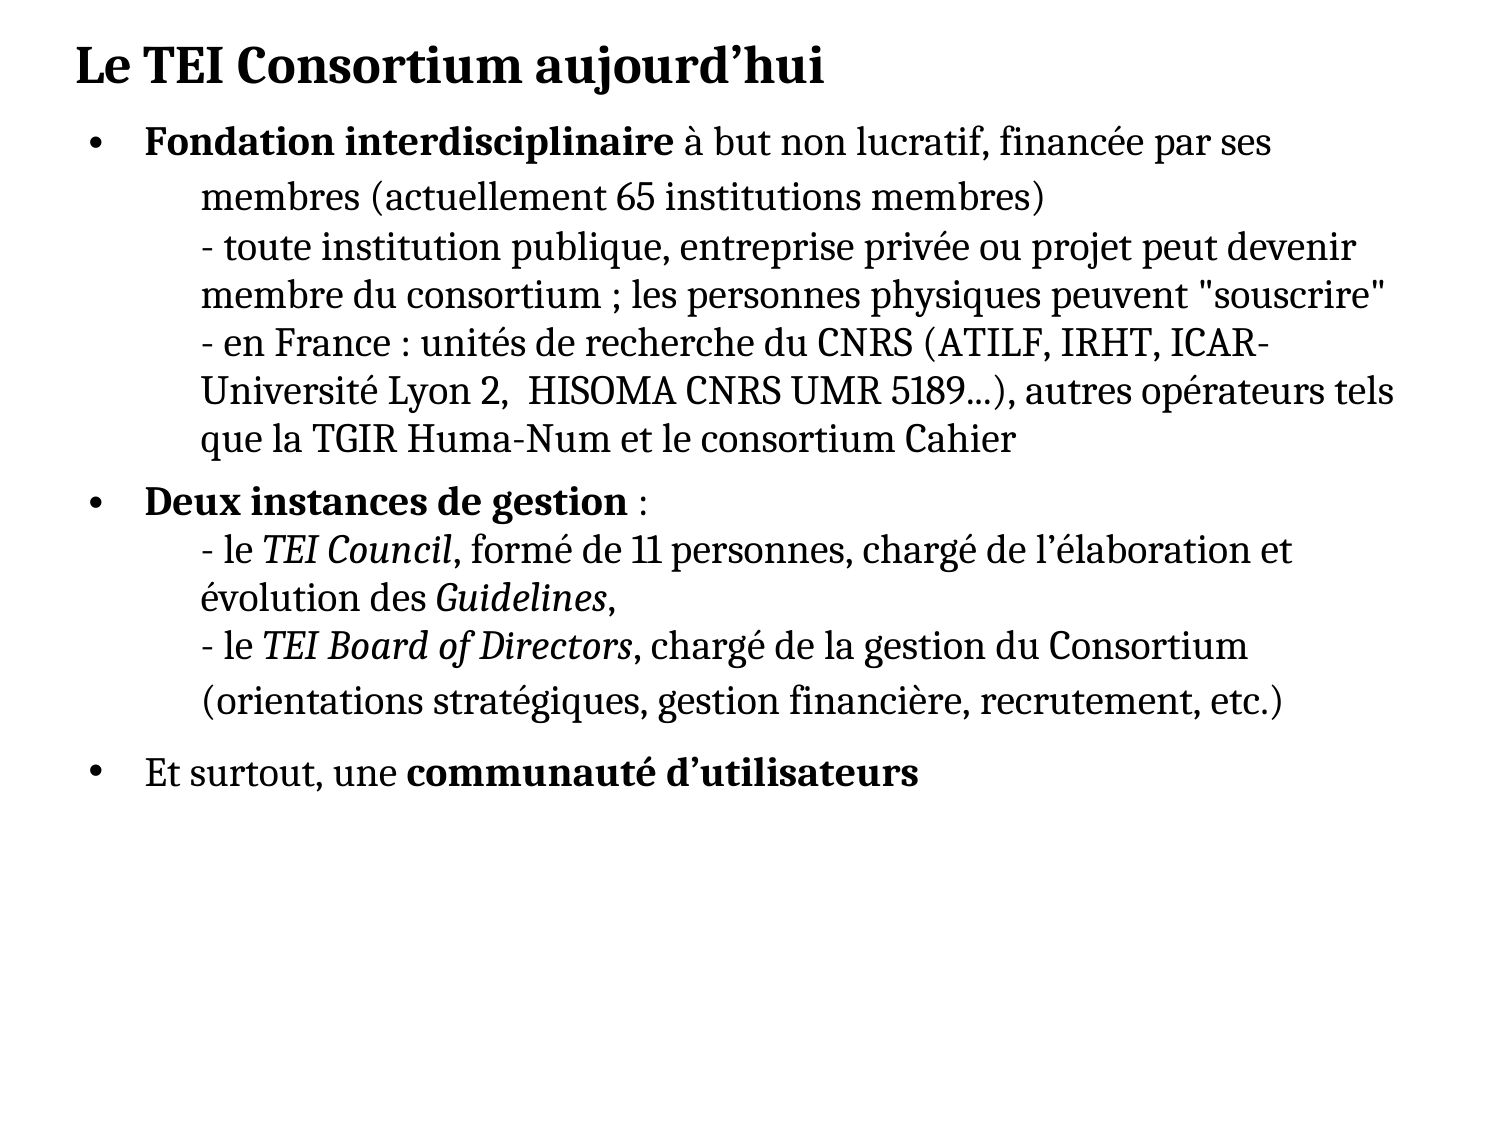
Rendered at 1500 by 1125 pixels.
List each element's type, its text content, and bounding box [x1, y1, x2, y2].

list Fondation interdisciplinaire à but non lucratif, financée par ses membres (actuellement 65 institutions membres)‏ - toute institution publique, entreprise privée ou projet peut devenir membre du consortium ; les personnes physiques peuvent "souscrire" - en France : unités de recherche du CNRS (ATILF, IRHT, ICAR-Université Lyon 2, HISOMA CNRS UMR 5189...), autres opérateurs tels que la TGIR Huma-Num et le consortium Cahier Deux instances de gestion : - le TEI Council, formé de 11 personnes, chargé de l’élaboration et évolution des Guidelines, - le TEI Board of Directors, chargé de la gestion du Consortium (orientations stratégiques, gestion financière, recrutement, etc.)‏ Et surtout, une communauté d’utilisateurs‏ [88, 118, 1439, 1125]
title Le TEI Consortium aujourd’hui [75, 0, 1425, 178]
